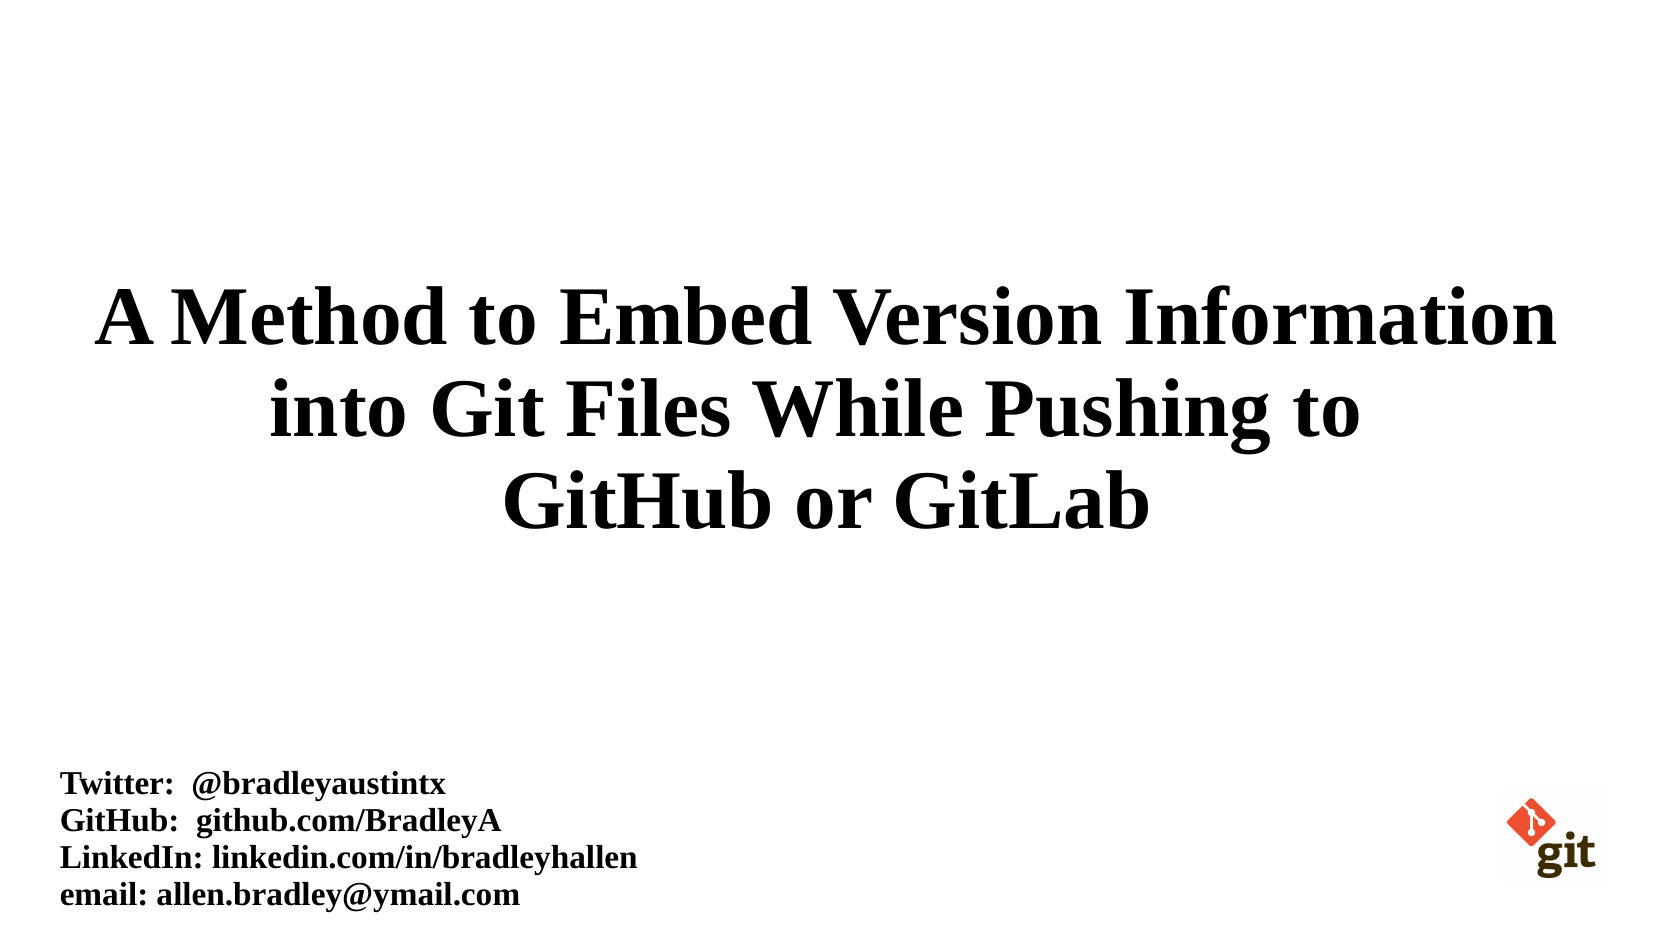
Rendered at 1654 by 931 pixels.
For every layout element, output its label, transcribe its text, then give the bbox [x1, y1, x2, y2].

text_box Twitter: @bradleyaustintx GitHub: github.com/BradleyA LinkedIn: linkedin.com/in/bradleyhallen email: allen.bradley@ymail.com [45, 756, 1501, 920]
picture [1501, 789, 1606, 886]
subtitle A Method to Embed Version Information into Git Files While Pushing to GitHub or GitLab [82, 60, 1571, 757]
